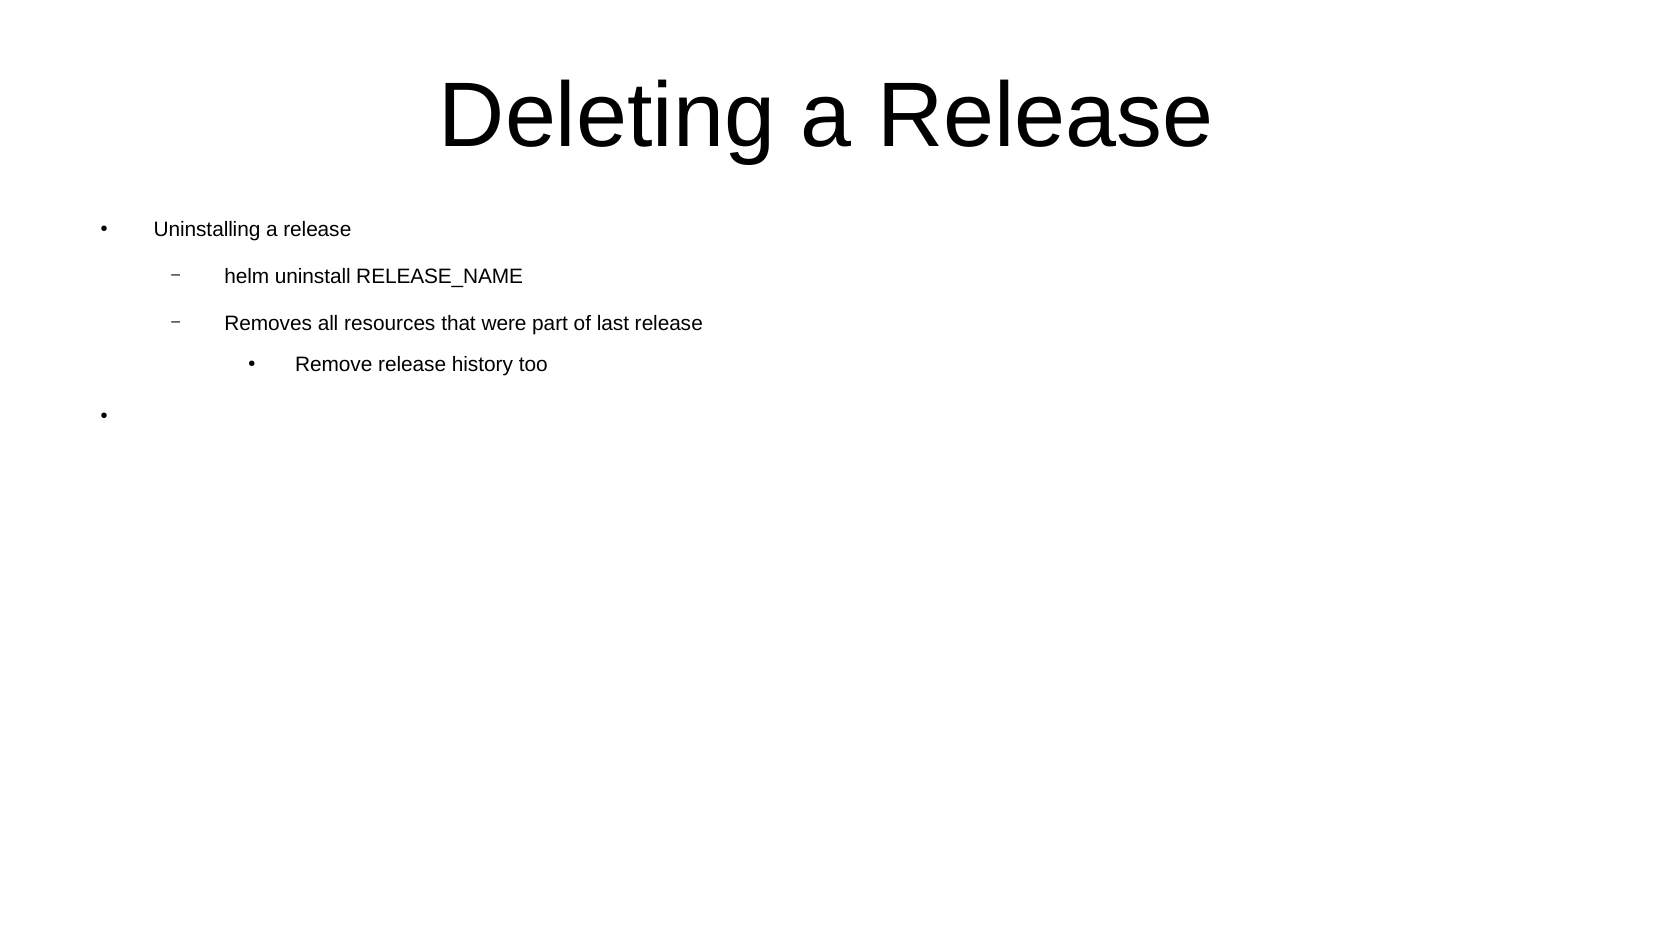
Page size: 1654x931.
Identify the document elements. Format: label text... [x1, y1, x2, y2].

list Uninstalling a release helm uninstall RELEASE_NAME Removes all resources that were part of last release Remove release history too [82, 217, 1571, 758]
title Deleting a Release [82, 37, 1571, 193]
